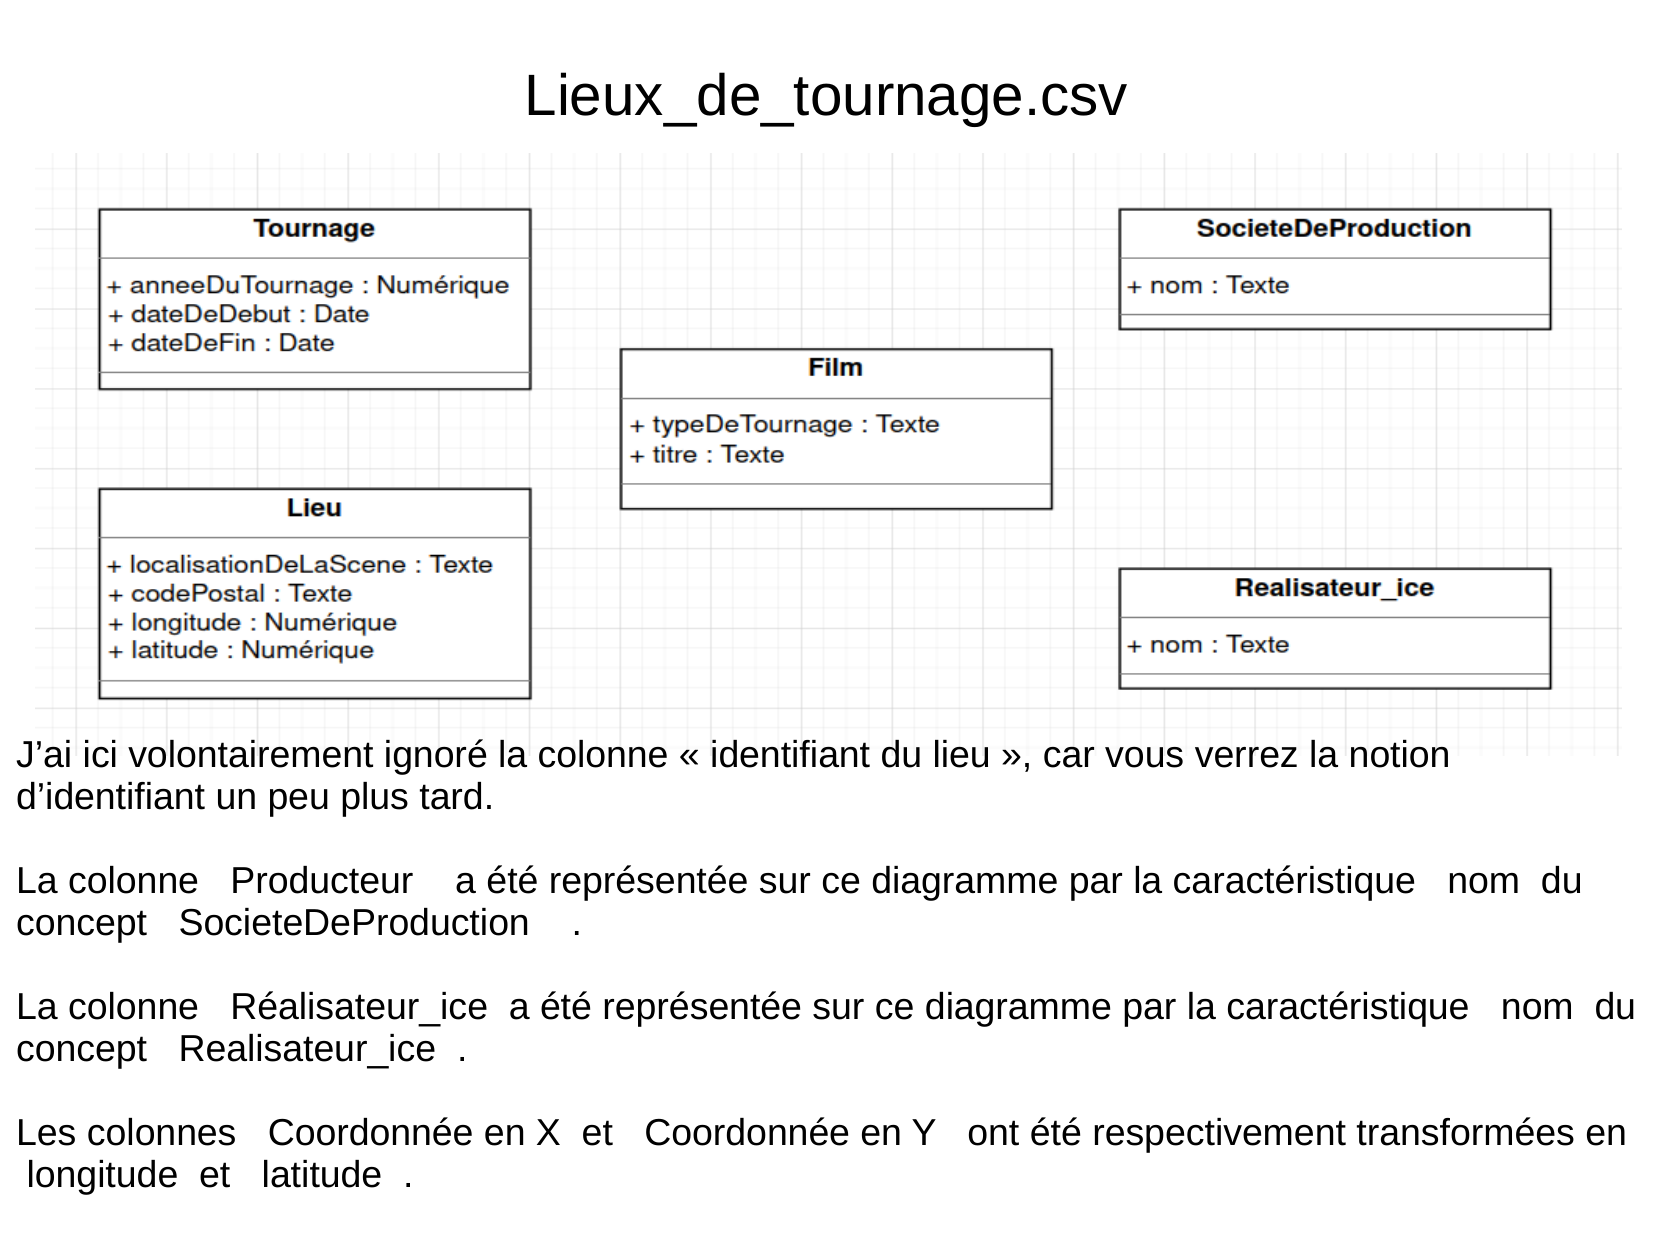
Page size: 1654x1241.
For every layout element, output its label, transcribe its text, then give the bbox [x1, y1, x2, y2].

title Lieux_de_tournage.csv [82, 49, 1571, 142]
picture [35, 153, 1622, 726]
text_box J’ai ici volontairement ignoré la colonne « identifiant du lieu », car vous verrez la notion d’identifiant un peu plus tard. La colonne Producteur a été représentée sur ce diagramme par la caractéristique nom du concept SocieteDeProduction . La colonne Réalisateur_ice a été représentée sur ce diagramme par la caractéristique nom du concept Realisateur_ice . Les colonnes Coordonnée en X et Coordonnée en Y ont été respectivement transformées en longitude et latitude . [1, 726, 1654, 1204]
